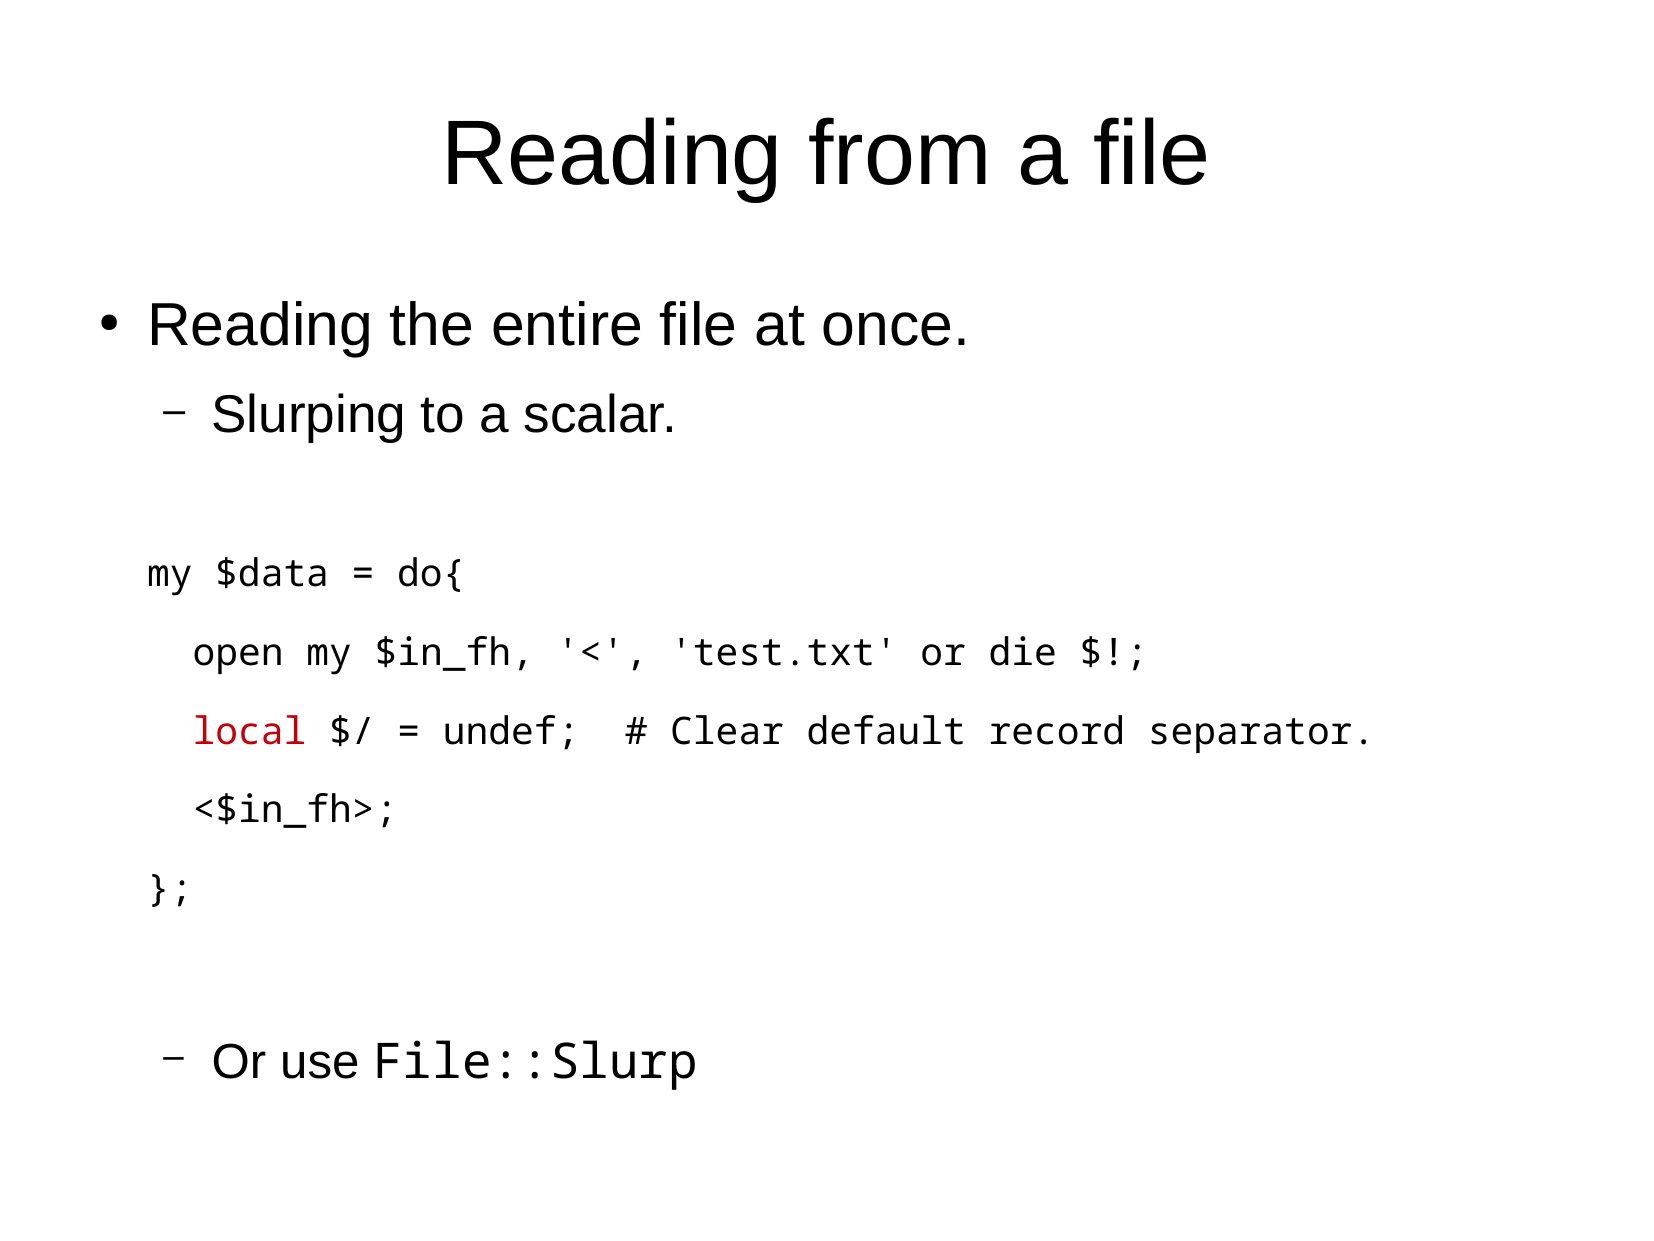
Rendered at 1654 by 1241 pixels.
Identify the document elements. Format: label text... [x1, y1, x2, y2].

title Reading from a file [82, 49, 1571, 257]
list Reading the entire file at once. Slurping to a scalar. my $data = do{ open my $in_fh, '<', 'test.txt' or die $!; local $/ = undef; # Clear default record separator. <$in_fh>; }; Or use File::Slurp [82, 290, 1571, 1096]
